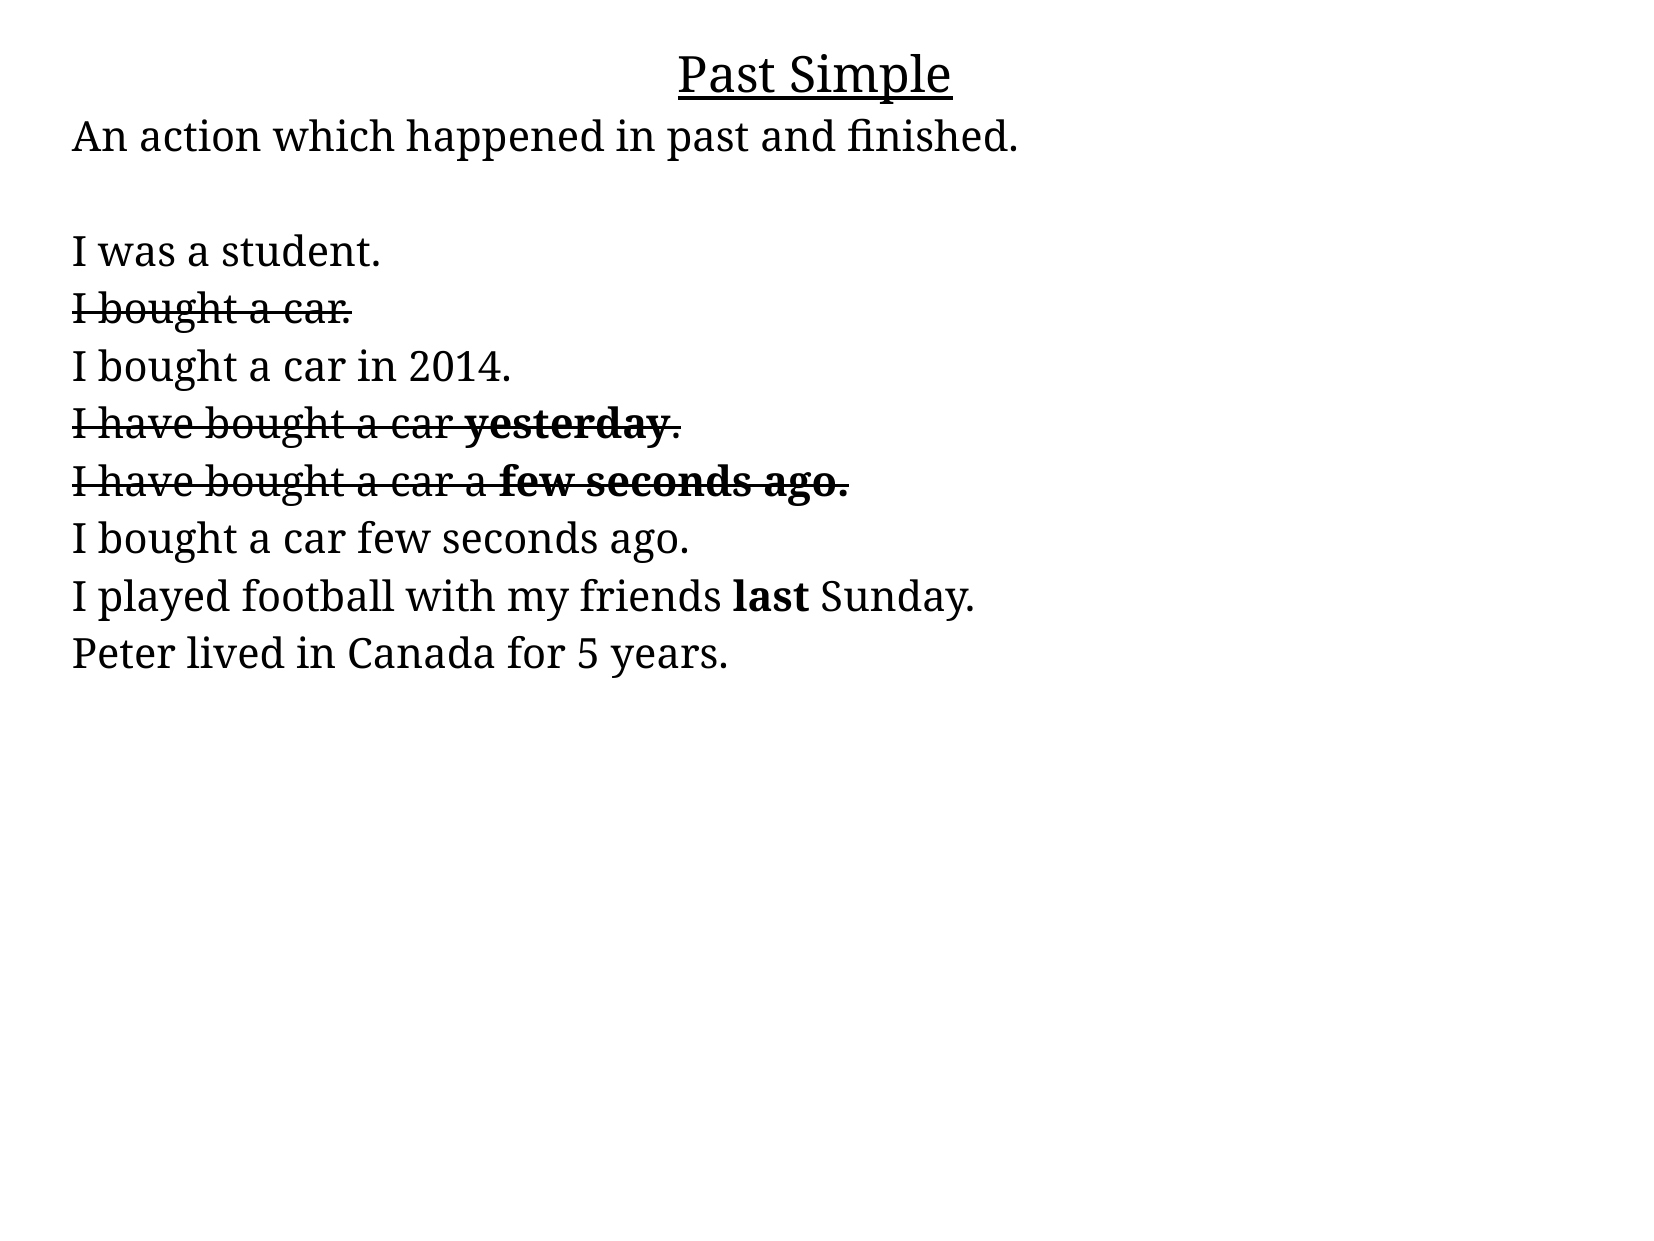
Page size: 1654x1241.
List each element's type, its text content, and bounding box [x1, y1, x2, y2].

text_box Past Simple An action which happened in past and finished. I was a student. I bought a car. I bought a car in 2014. I have bought a car yesterday. I have bought a car a few seconds ago. I bought a car few seconds ago. I played football with my friends last Sunday. Peter lived in Canada for 5 years. [71, 31, 1560, 1140]
